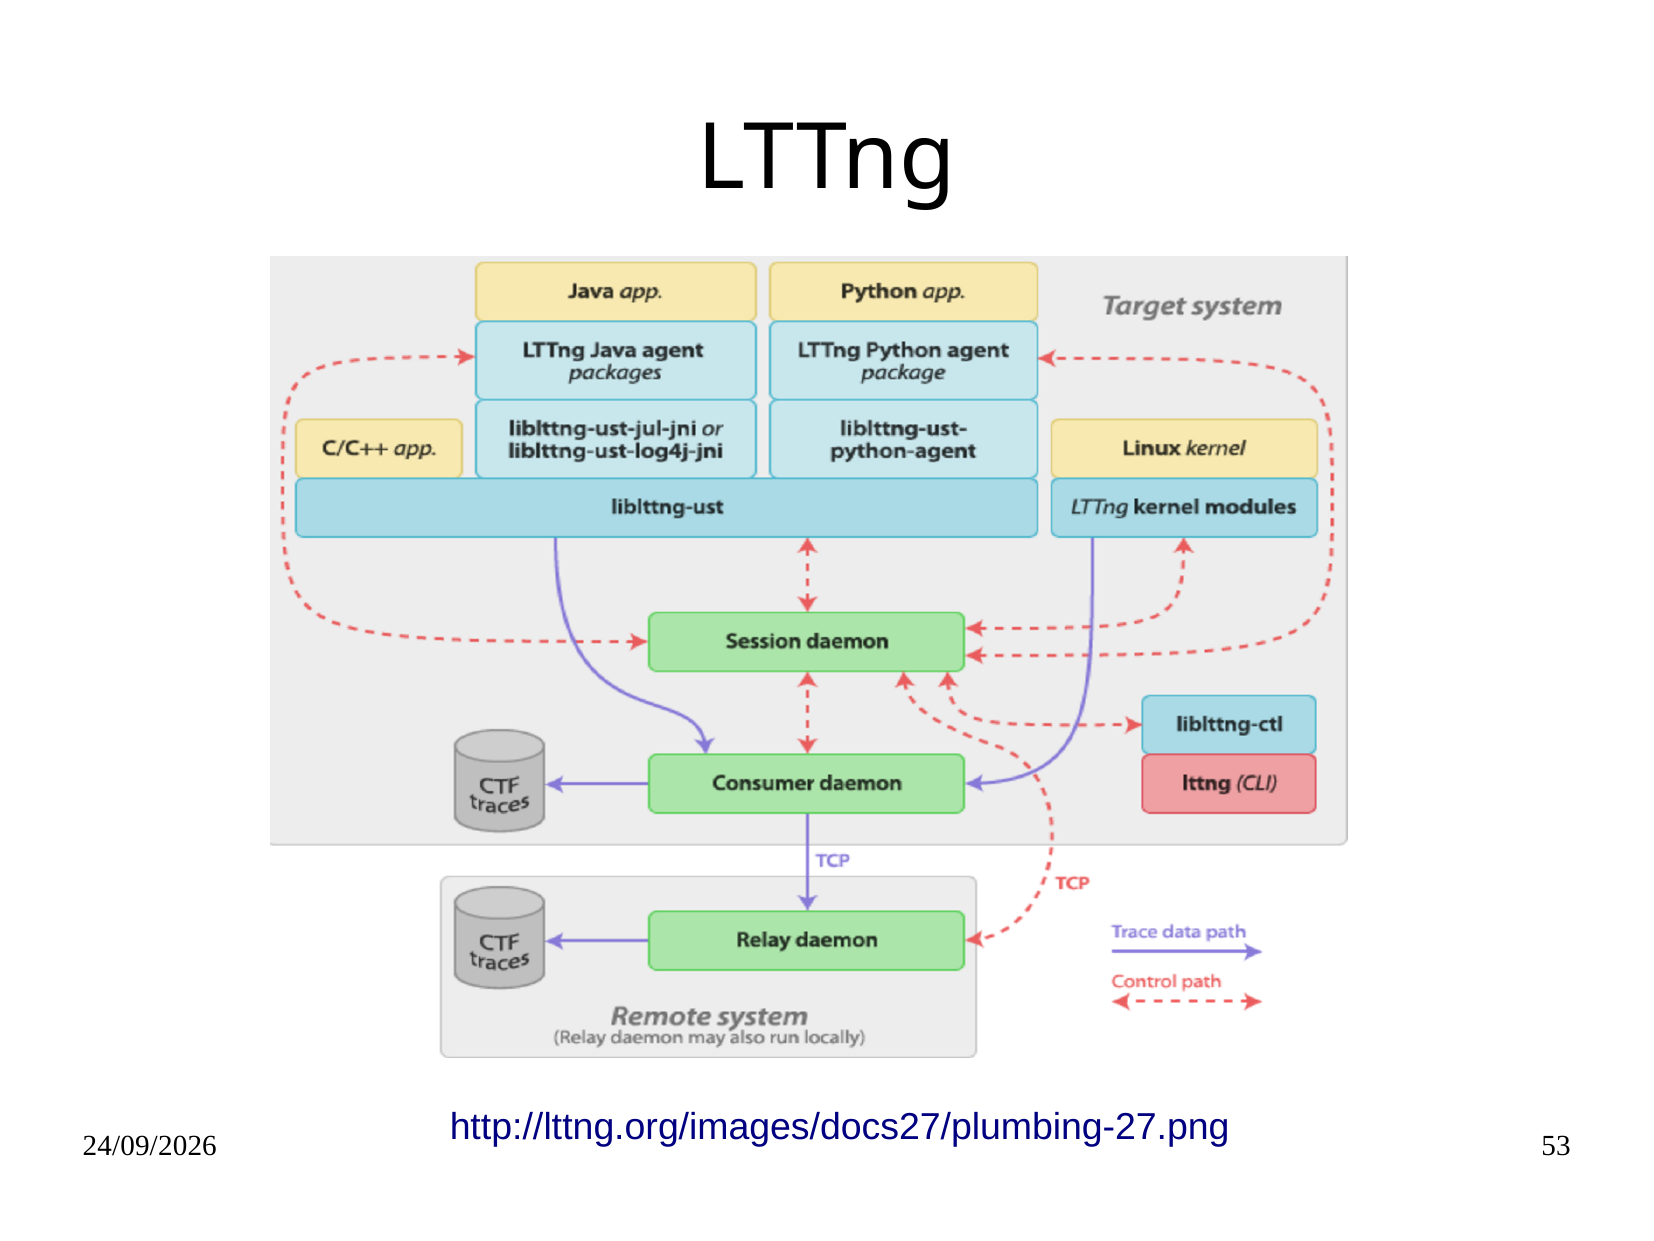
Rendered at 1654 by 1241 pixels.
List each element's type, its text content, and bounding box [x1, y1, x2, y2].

text_box http://lttng.org/images/docs27/plumbing-27.png [435, 1098, 1245, 1156]
picture [270, 256, 1351, 1082]
title LTTng [82, 49, 1571, 257]
